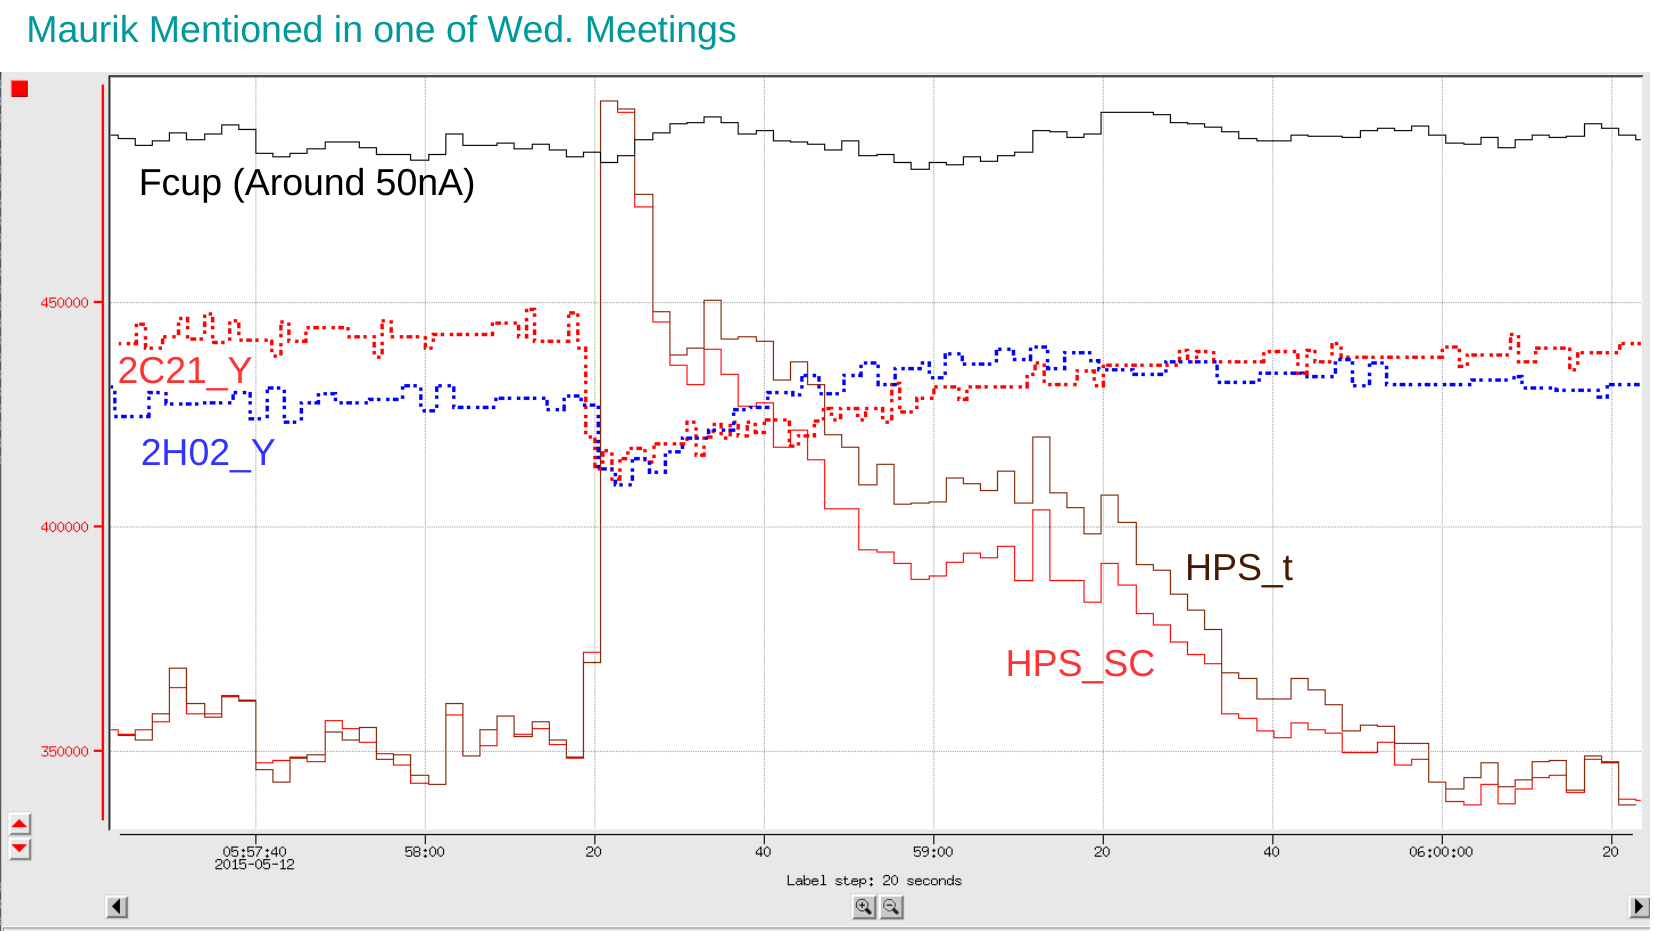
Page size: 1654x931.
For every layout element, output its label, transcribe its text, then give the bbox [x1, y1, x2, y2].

text_box 2H02_Y [126, 423, 291, 481]
text_box HPS_SC [990, 635, 1171, 693]
text_box HPS_t [1170, 539, 1309, 597]
text_box Maurik Mentioned in one of Wed. Meetings [11, 1, 752, 58]
text_box Fcup (Around 50nA) [123, 153, 491, 211]
picture [0, 72, 1650, 931]
text_box 2C21_Y [102, 342, 268, 400]
